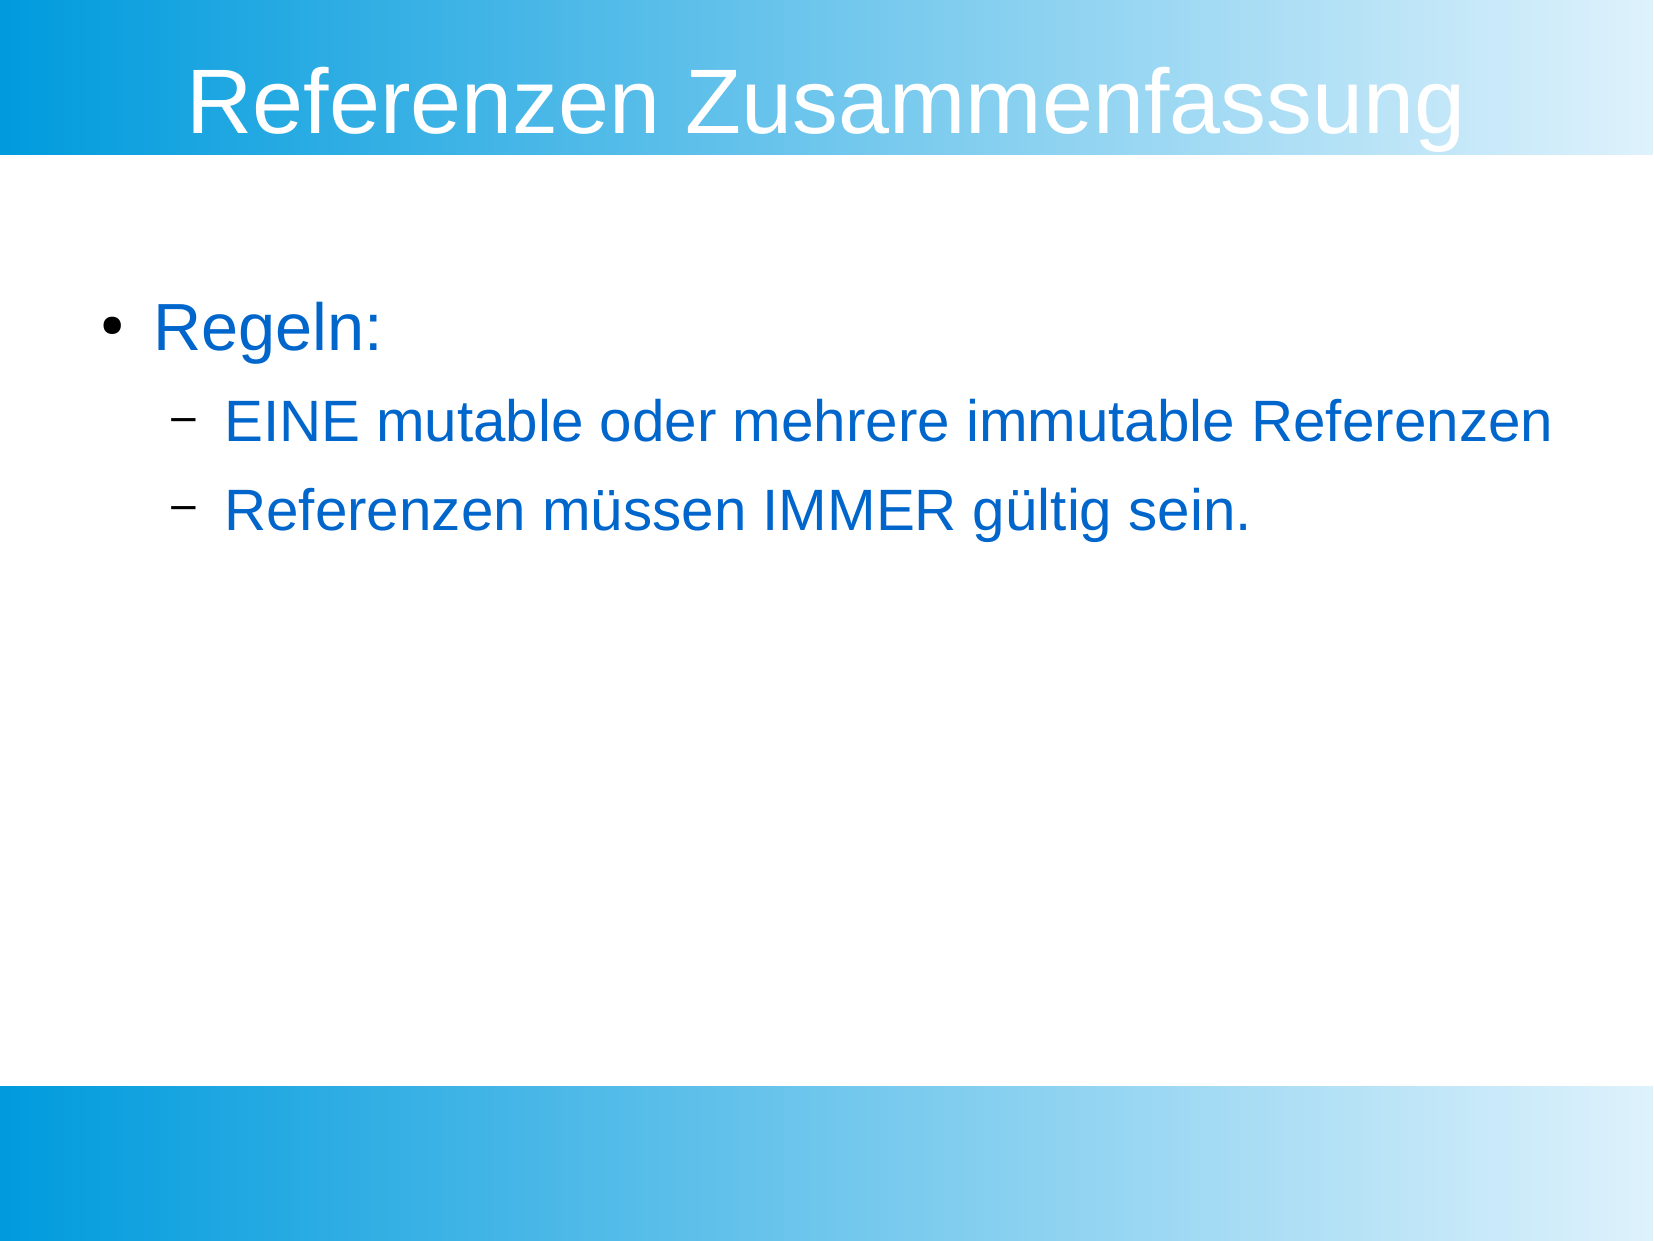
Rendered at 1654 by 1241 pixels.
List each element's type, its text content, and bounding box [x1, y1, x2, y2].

list Regeln: EINE mutable oder mehrere immutable Referenzen Referenzen müssen IMMER gültig sein. [82, 290, 1571, 1010]
title Referenzen Zusammenfassung [82, 49, 1571, 155]
